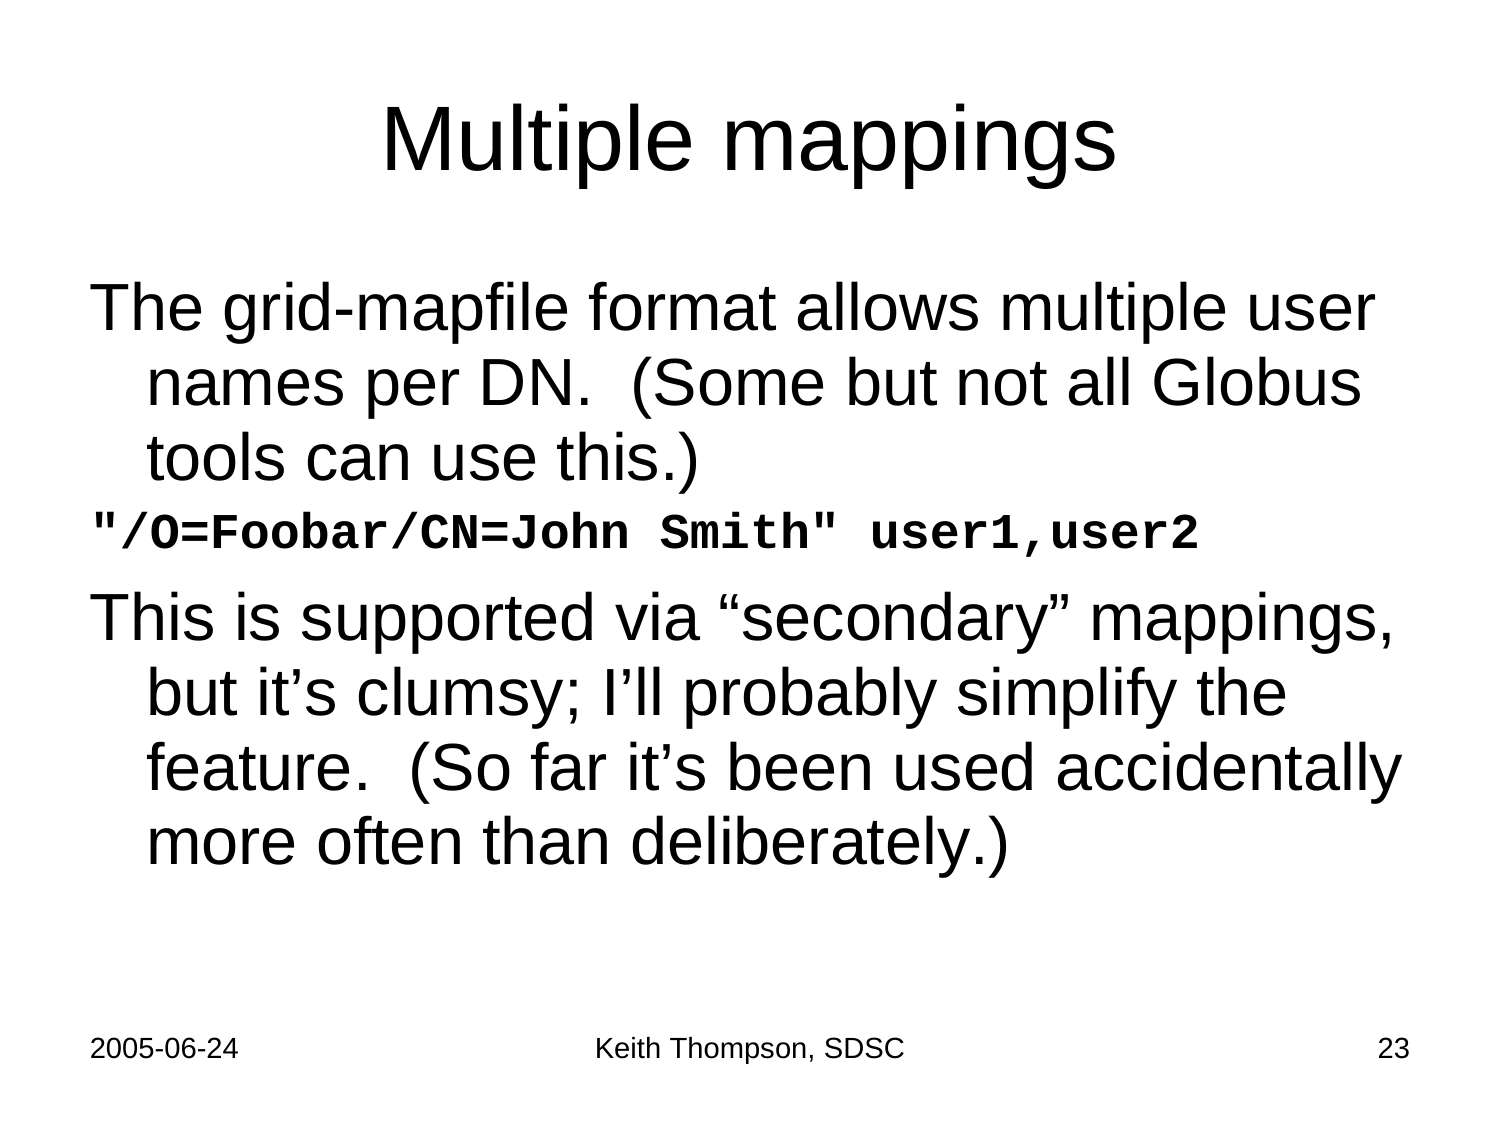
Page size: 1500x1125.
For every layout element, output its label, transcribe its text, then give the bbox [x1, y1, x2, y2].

list The grid-mapfile format allows multiple user names per DN. (Some but not all Globus tools can use this.) "/O=Foobar/CN=John Smith" user1,user2 This is supported via “secondary” mappings, but it’s clumsy; I’ll probably simplify the feature. (So far it’s been used accidentally more often than deliberately.) [75, 262, 1426, 1125]
title Multiple mappings [75, 45, 1426, 233]
